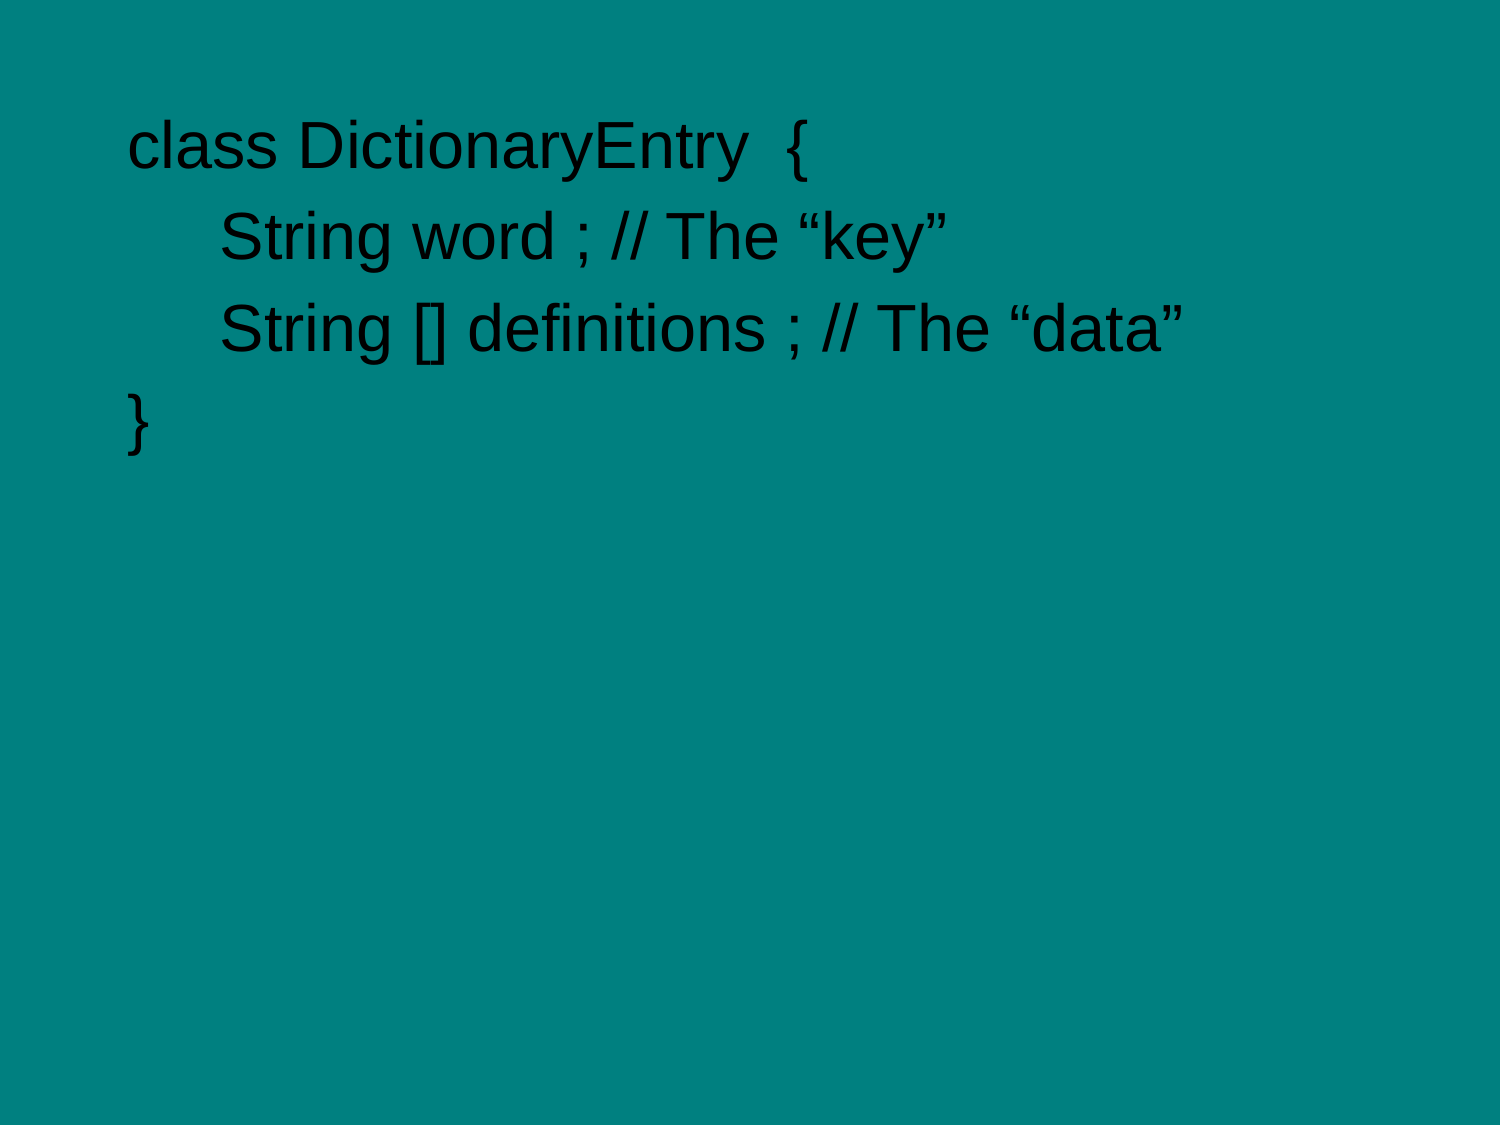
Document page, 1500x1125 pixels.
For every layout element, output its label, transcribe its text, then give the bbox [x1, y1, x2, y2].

list class DictionaryEntry { String word ; // The “key” String [] definitions ; // The “data” } [112, 99, 1463, 1001]
